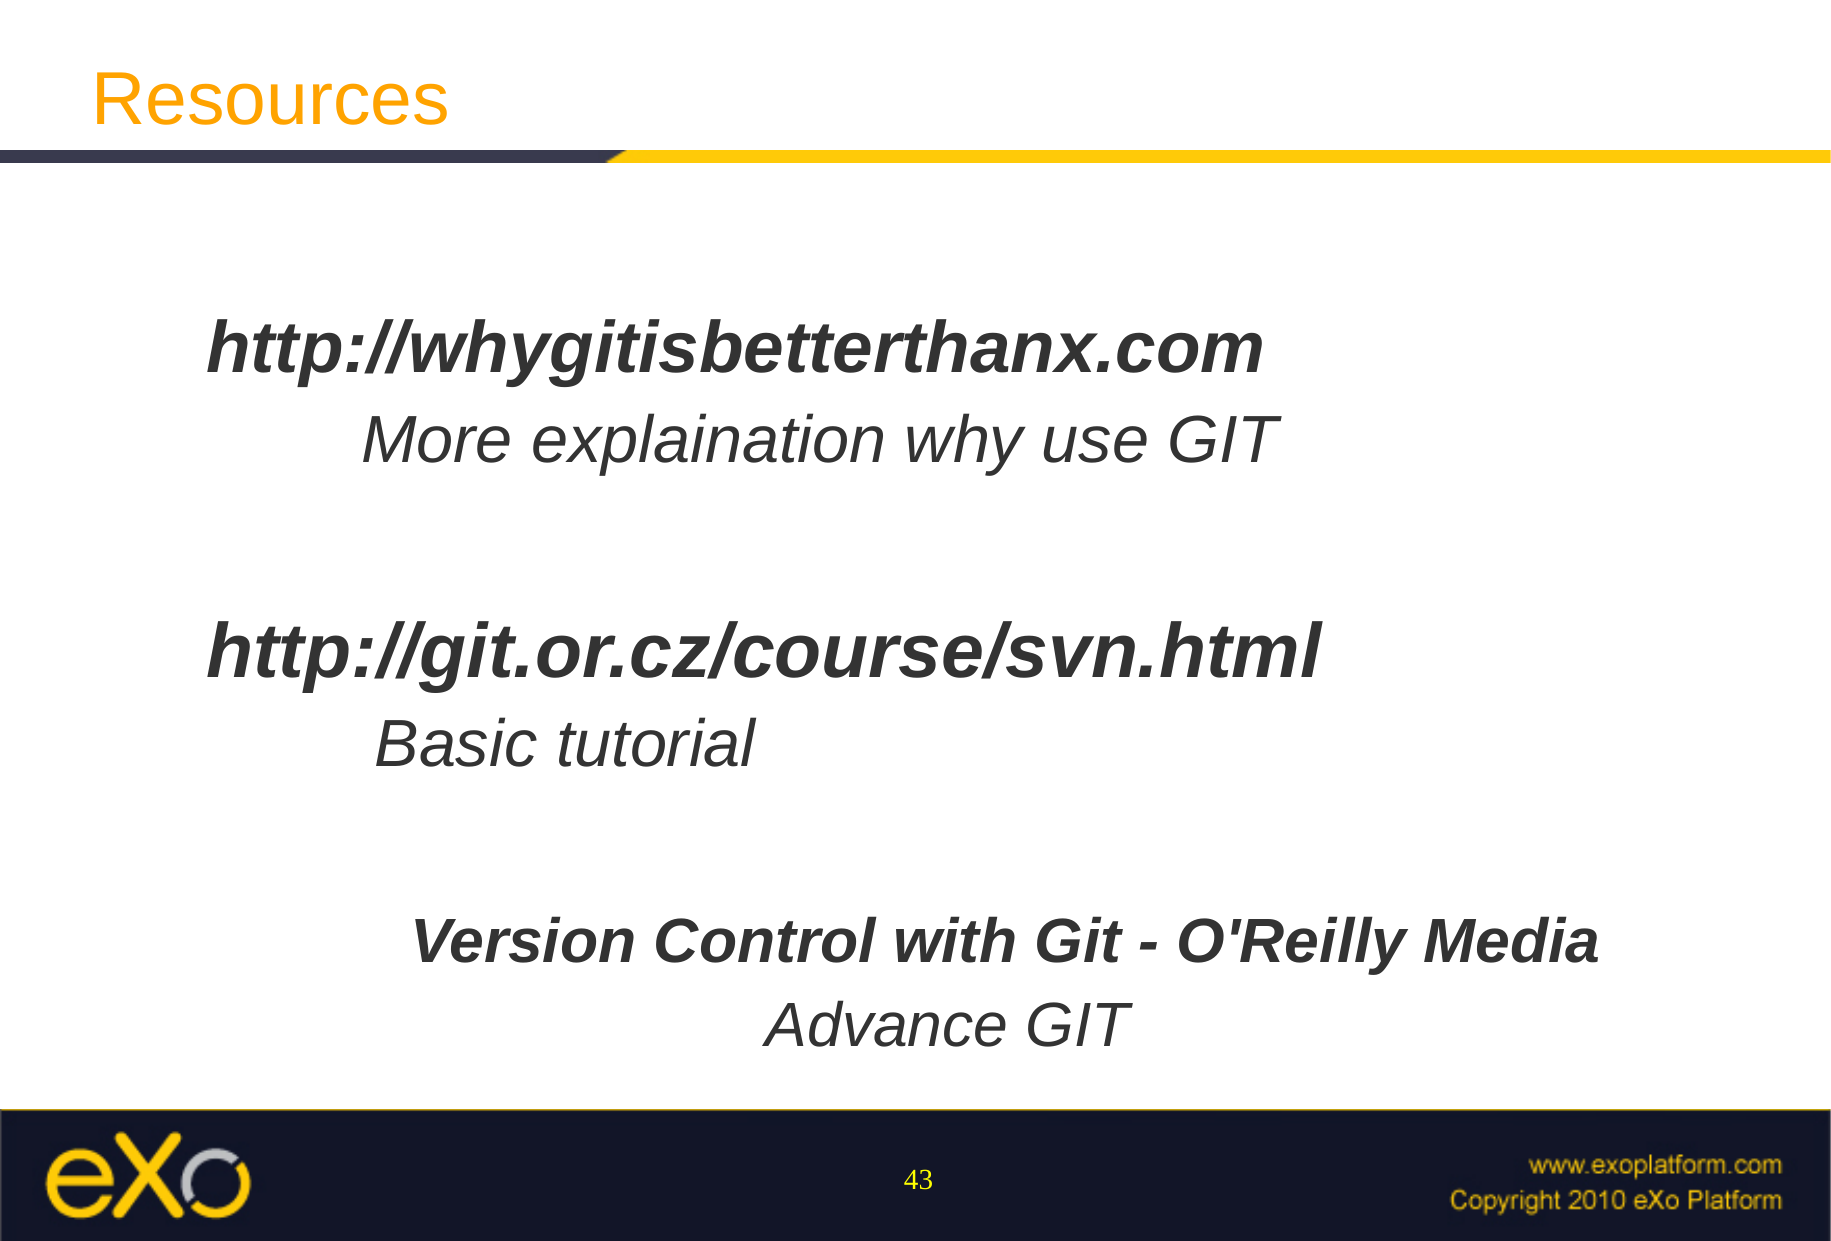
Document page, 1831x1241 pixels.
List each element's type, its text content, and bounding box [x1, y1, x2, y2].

picture [0, 1109, 1831, 1241]
list http://git.or.cz/course/svn.html Basic tutorial [150, 600, 1747, 826]
text_box Resources [91, 49, 1740, 151]
picture [0, 150, 1831, 163]
list http://whygitisbetterthanx.com More explaination why use GIT [150, 300, 1747, 563]
list Version Control with Git - O'Reilly Media Advance GIT [353, 900, 1613, 1126]
